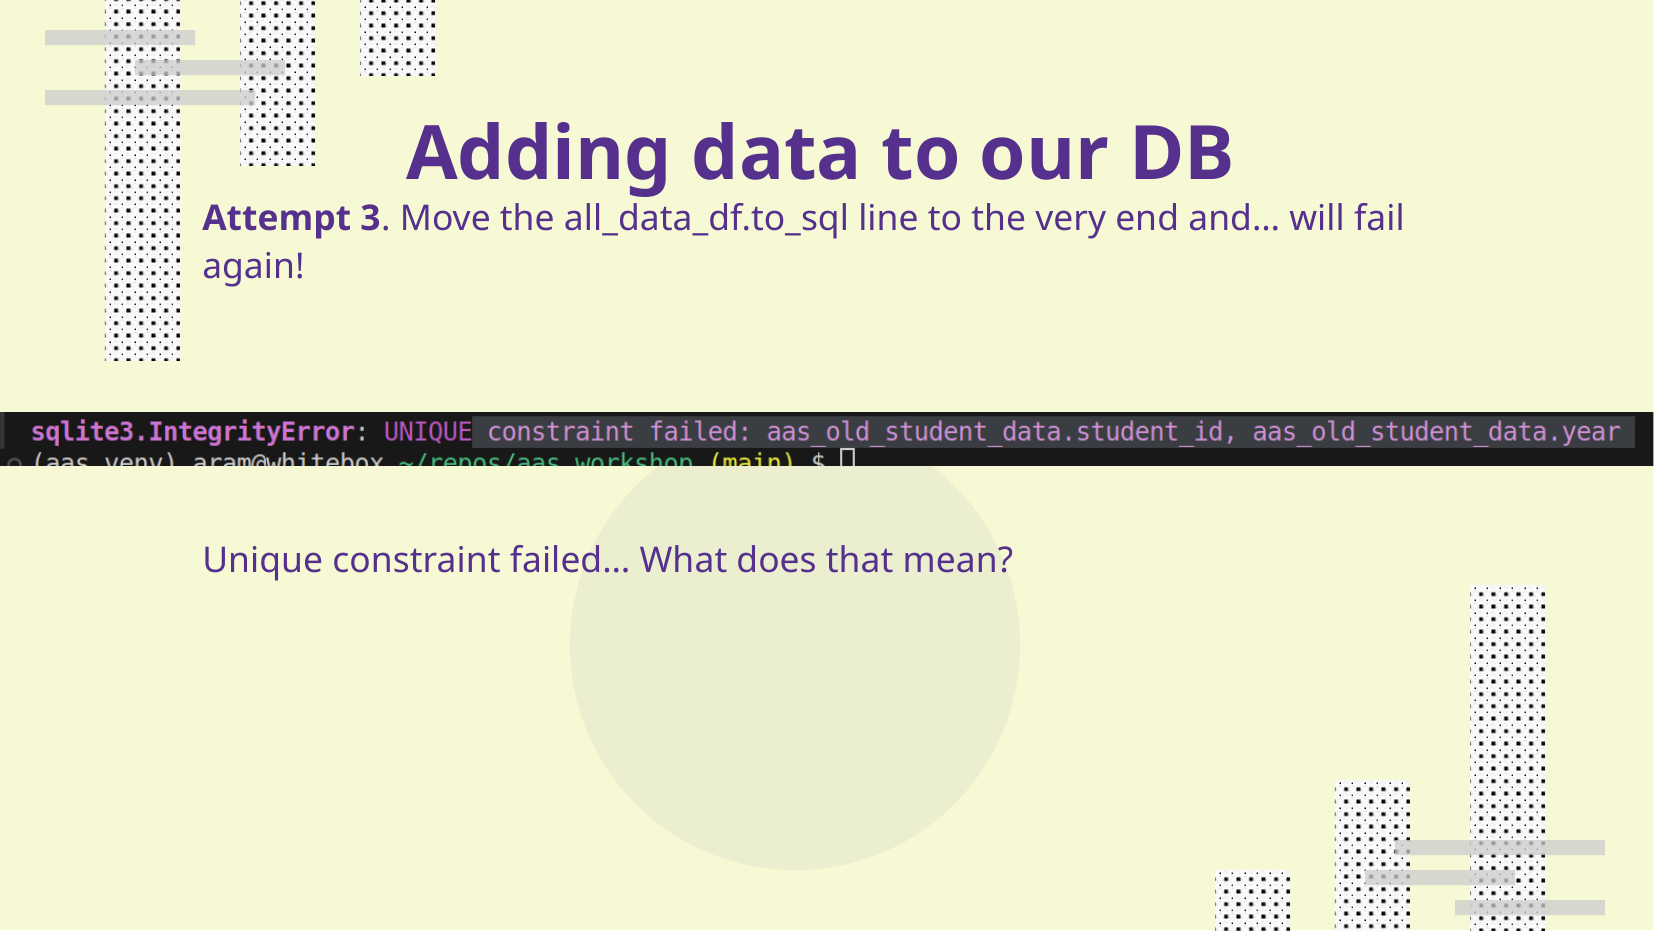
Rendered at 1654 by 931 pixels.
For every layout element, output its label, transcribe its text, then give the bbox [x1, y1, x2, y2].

picture [104, 0, 180, 30]
picture [1215, 870, 1291, 931]
picture [360, 0, 436, 76]
picture [1470, 856, 1546, 900]
text_box Attempt 3. Move the all_data_df.to_sql line to the very end and… will fail again! Unique constraint failed… What does that mean? [187, 467, 1463, 737]
picture [104, 46, 180, 90]
picture [240, 0, 315, 98]
text_box Attempt 3. Move the all_data_df.to_sql line to the very end and… will fail again! Unique constraint failed… What does that mean? [187, 202, 1463, 412]
picture [1470, 585, 1546, 840]
picture [0, 412, 1654, 467]
picture [1334, 780, 1410, 931]
title Adding data to our DB [76, 98, 1565, 202]
picture [104, 202, 180, 361]
picture [1470, 916, 1546, 931]
